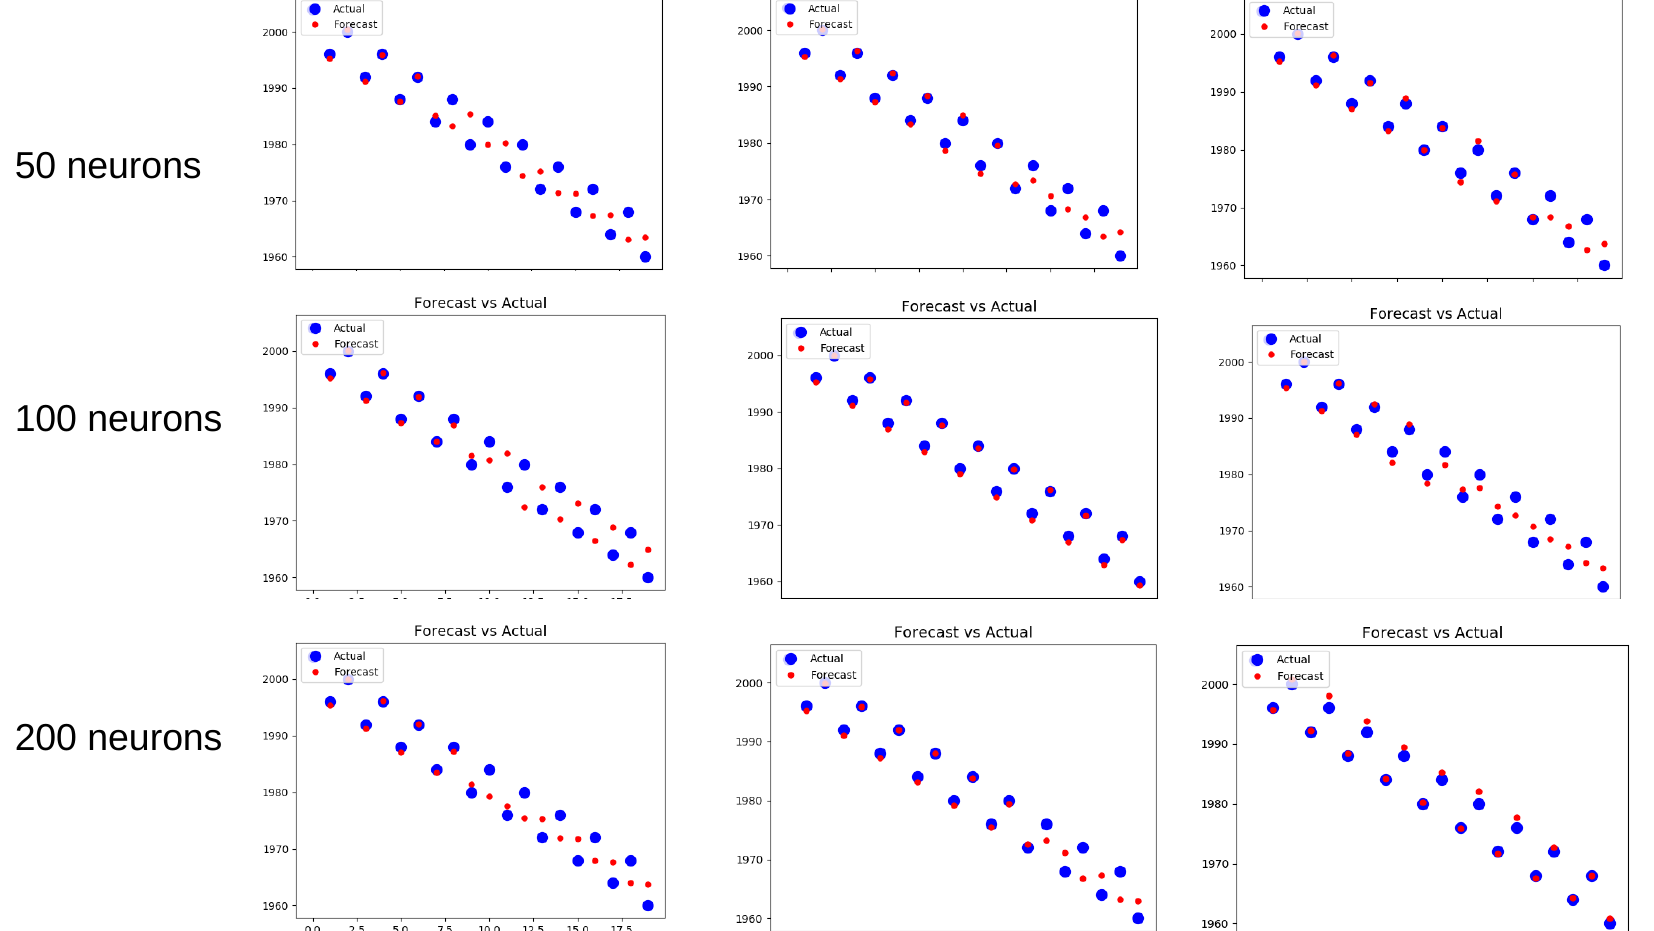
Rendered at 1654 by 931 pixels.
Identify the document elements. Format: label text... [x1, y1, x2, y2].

picture [236, 0, 1654, 931]
text_box 100 neurons [0, 389, 343, 489]
text_box 50 neurons [0, 137, 343, 237]
text_box 200 neurons [0, 708, 236, 808]
